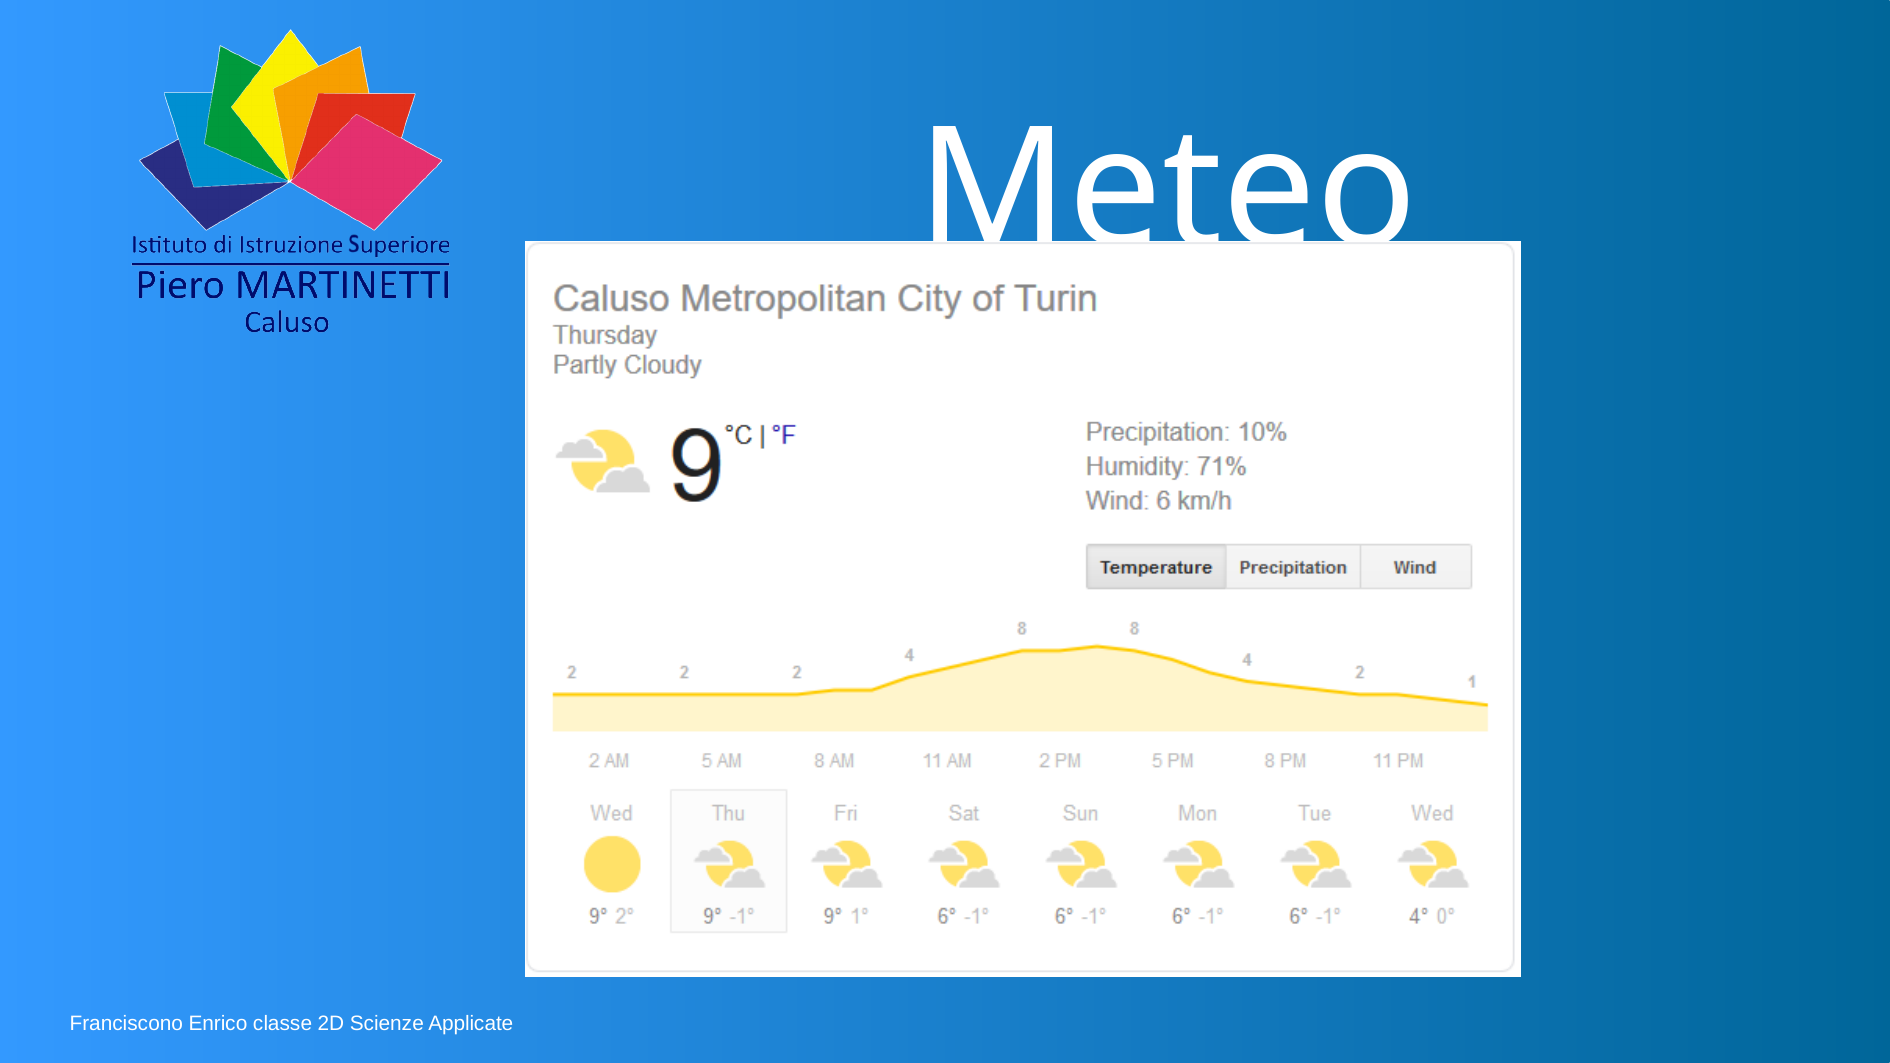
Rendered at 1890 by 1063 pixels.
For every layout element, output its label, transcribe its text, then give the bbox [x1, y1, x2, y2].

picture [0, 23, 1521, 978]
text_box Franciscono Enrico classe 2D Scienze Applicate [54, 1004, 628, 1063]
text_box Meteo [591, 59, 1760, 268]
